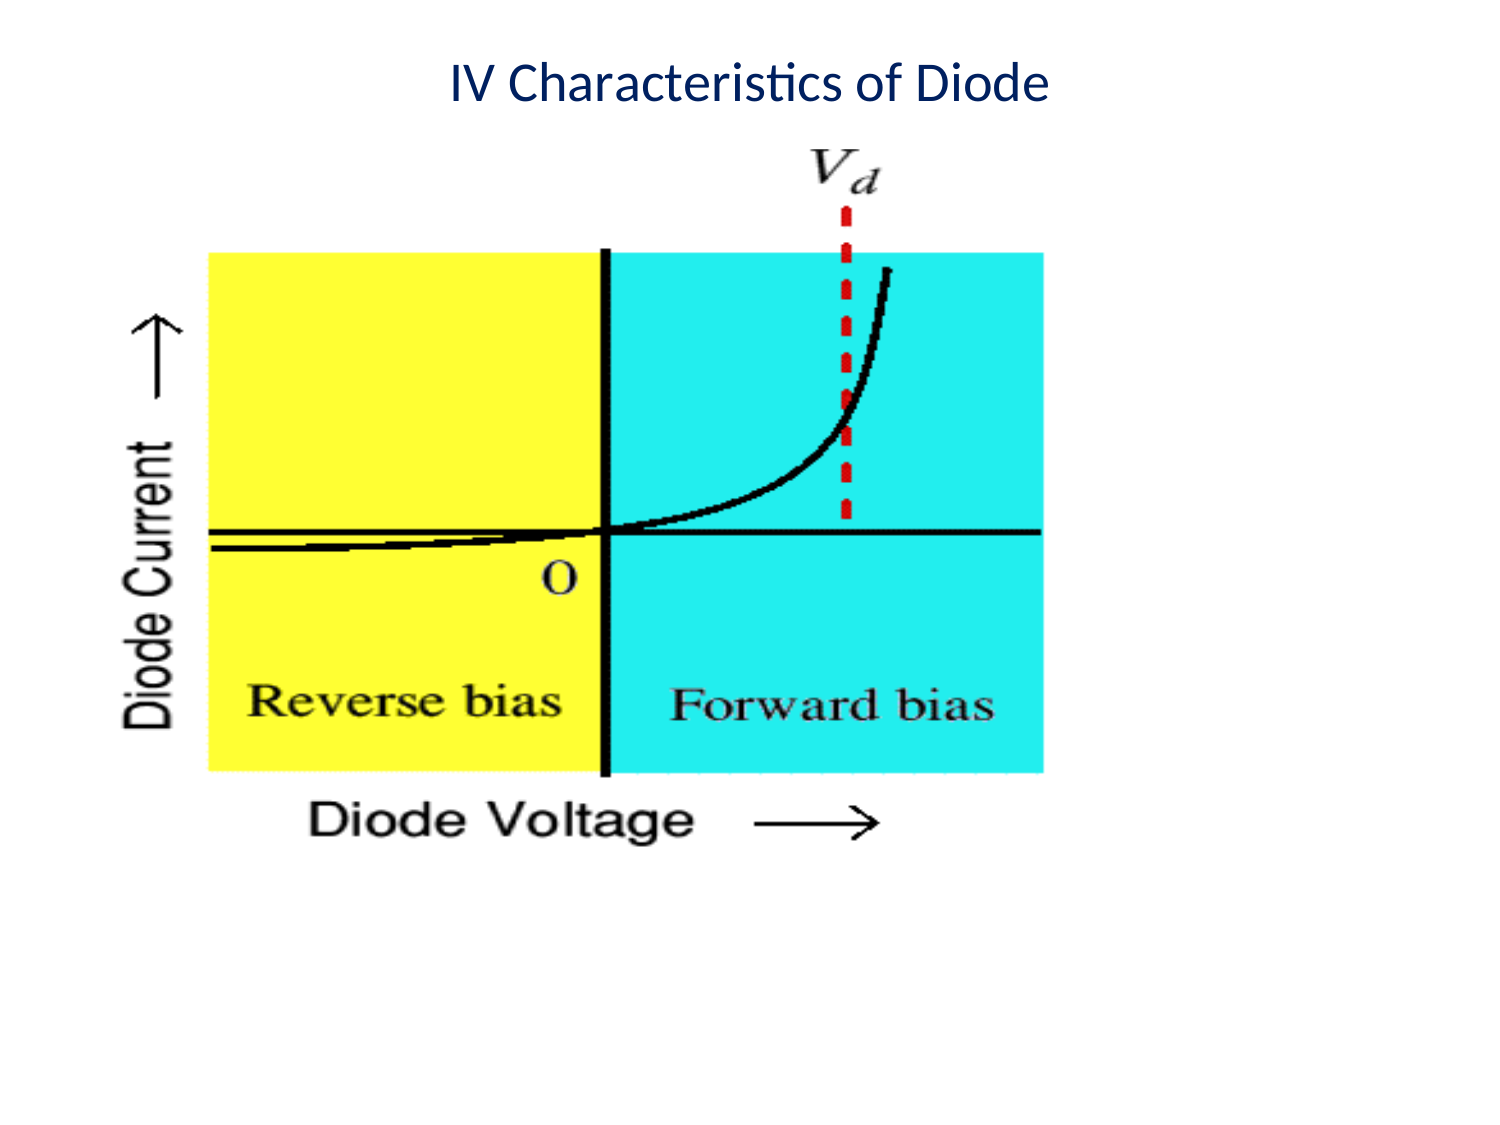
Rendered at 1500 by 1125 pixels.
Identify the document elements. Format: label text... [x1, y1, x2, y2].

text_box IV Characteristics of Diode [112, 37, 1388, 153]
picture [112, 153, 1075, 863]
